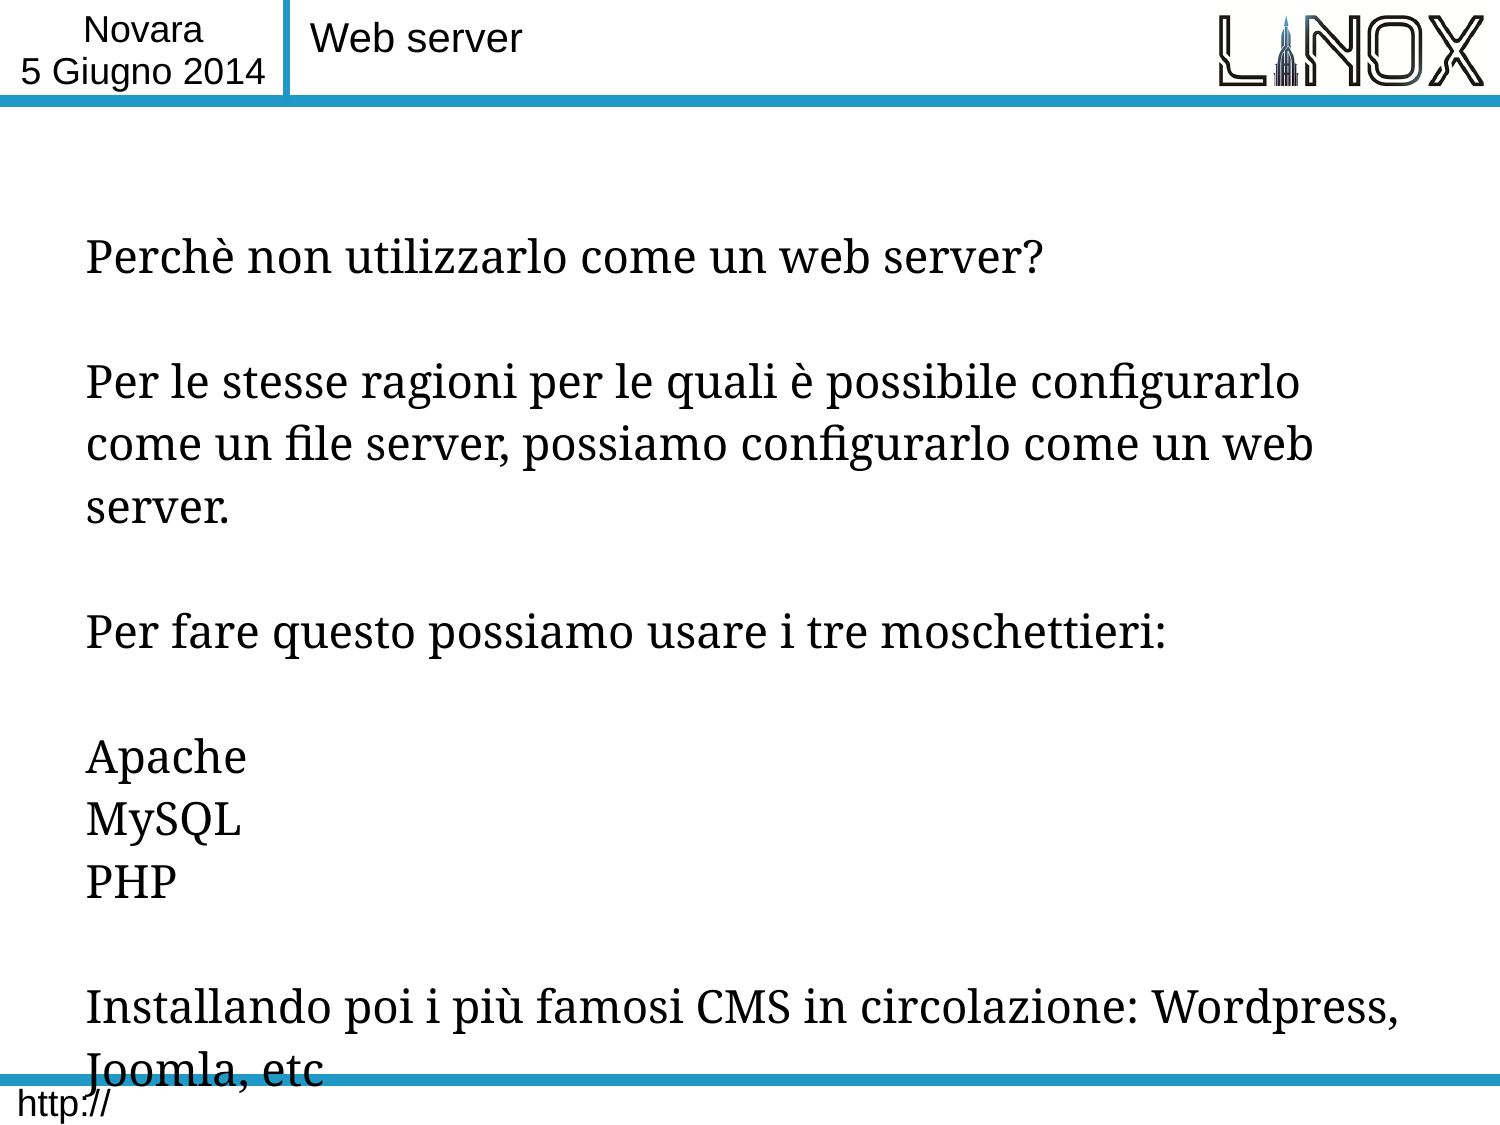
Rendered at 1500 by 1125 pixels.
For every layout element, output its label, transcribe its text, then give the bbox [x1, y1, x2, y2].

picture [0, 1074, 91, 1086]
picture [294, 1074, 309, 1086]
picture [207, 1074, 217, 1086]
picture [119, 1074, 136, 1086]
picture [233, 1074, 269, 1086]
picture [146, 1074, 159, 1086]
picture [108, 1074, 120, 1084]
picture [164, 1074, 174, 1086]
picture [178, 1074, 188, 1086]
picture [268, 1074, 292, 1086]
picture [96, 1074, 109, 1086]
picture [308, 1074, 1500, 1086]
picture [0, 0, 1500, 107]
list Web server [295, 7, 1321, 83]
picture [192, 1074, 203, 1086]
text_box Perchè non utilizzarlo come un web server? Per le stesse ragioni per le quali è possibile configurarlo come un file server, possiamo configurarlo come un web server. Per fare questo possiamo usare i tre moschettieri: Apache MySQL PHP Installando poi i più famosi CMS in circolazione: Wordpress, Joomla, etc [70, 216, 1438, 908]
picture [135, 1074, 147, 1084]
picture [219, 1074, 229, 1084]
